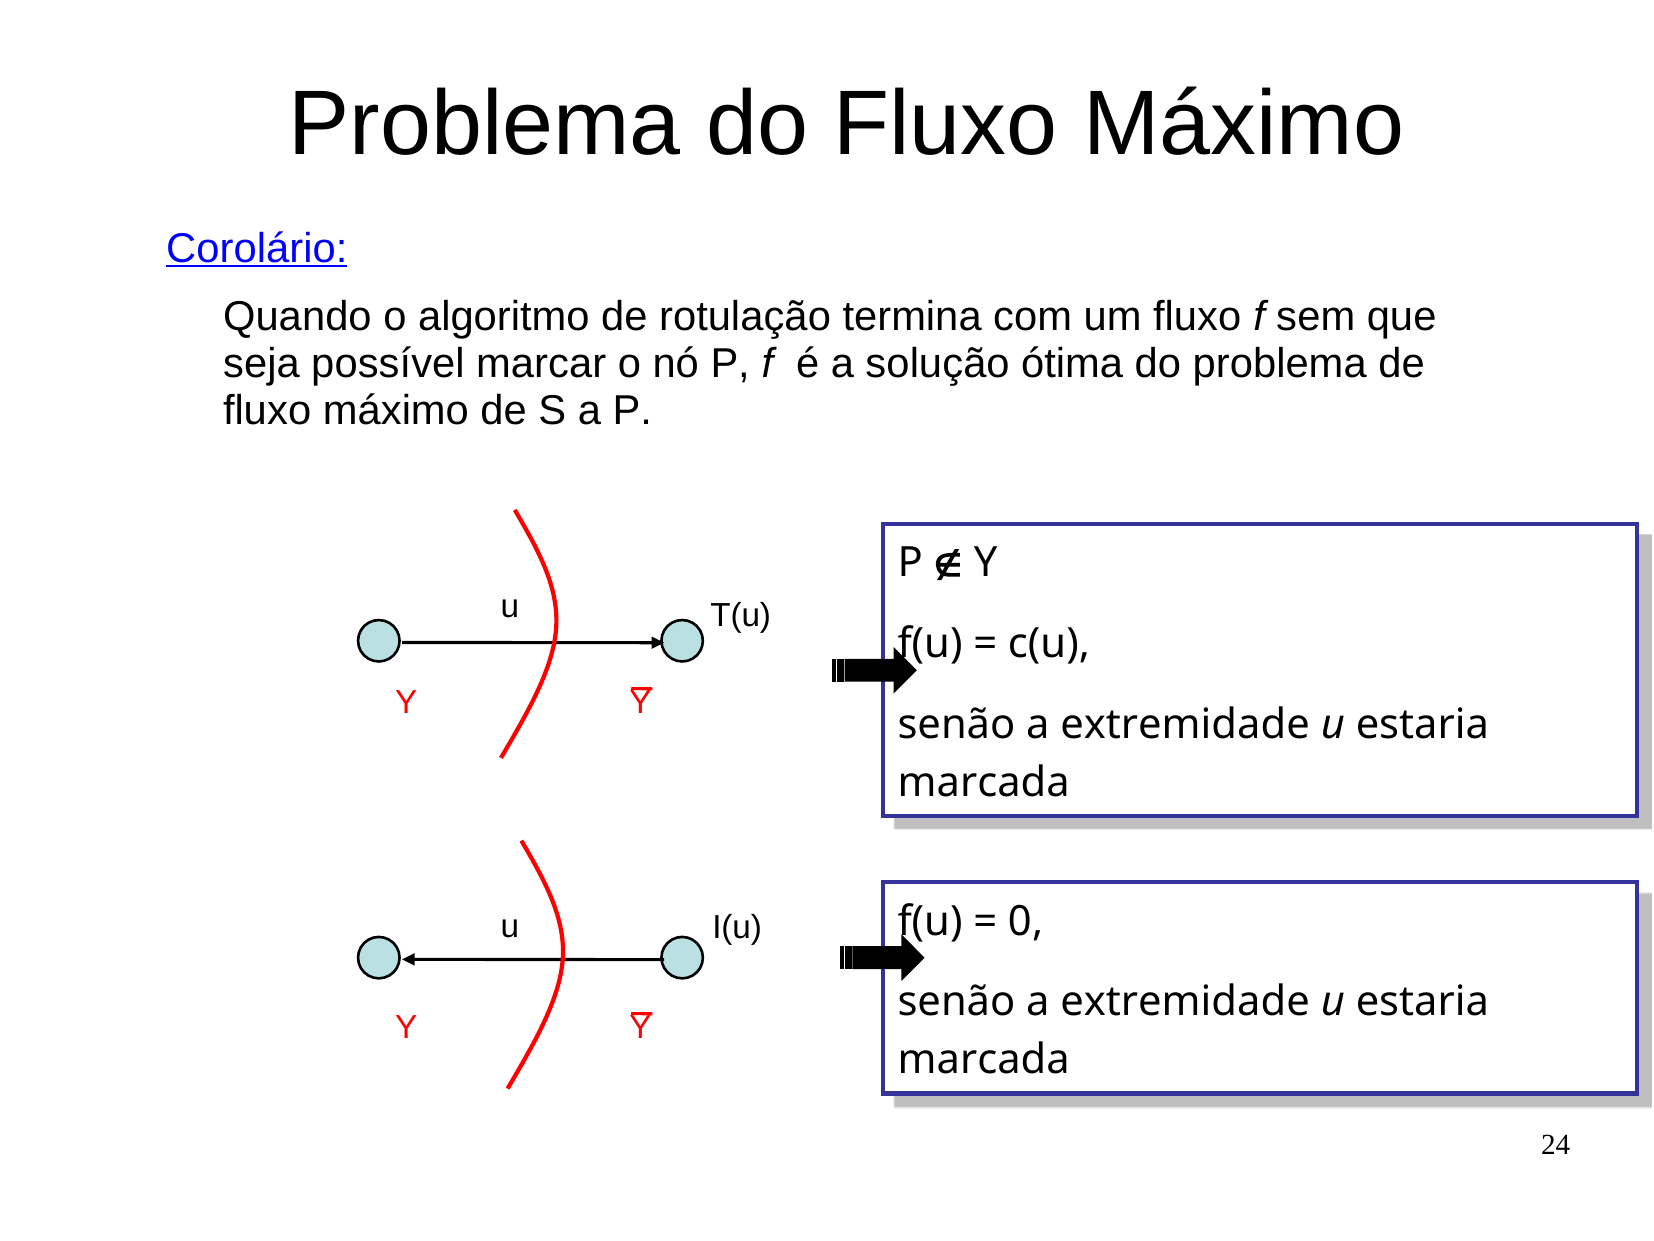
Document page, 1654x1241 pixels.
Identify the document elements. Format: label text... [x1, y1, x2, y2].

text_box [358, 936, 400, 979]
title Problema do Fluxo Máximo [261, 0, 1434, 220]
text_box [358, 620, 400, 662]
text_box Y [378, 675, 435, 726]
text_box [853, 936, 924, 979]
text_box f(u) = 0, senão a extremidade u estaria marcada [882, 881, 1638, 1094]
text_box [661, 936, 703, 979]
text_box P  Y f(u) = c(u), senão a extremidade u estaria marcada [882, 523, 1638, 816]
text_box [838, 660, 843, 681]
list Corolário: Quando o algoritmo de rotulação termina com um fluxo f sem que seja possível marcar o nó P, f é a solução ótima do problema de fluxo máximo de S a P. [151, 220, 1475, 499]
text_box u [483, 898, 537, 950]
text_box [845, 649, 916, 692]
text_box [661, 620, 703, 662]
text_box Y [612, 675, 669, 726]
text_box [846, 947, 851, 968]
text_box u [483, 578, 537, 630]
text_box Y [612, 999, 669, 1051]
text_box T(u)‏ [690, 583, 791, 639]
text_box I(u)‏ [693, 895, 782, 951]
text_box Y [378, 999, 435, 1051]
